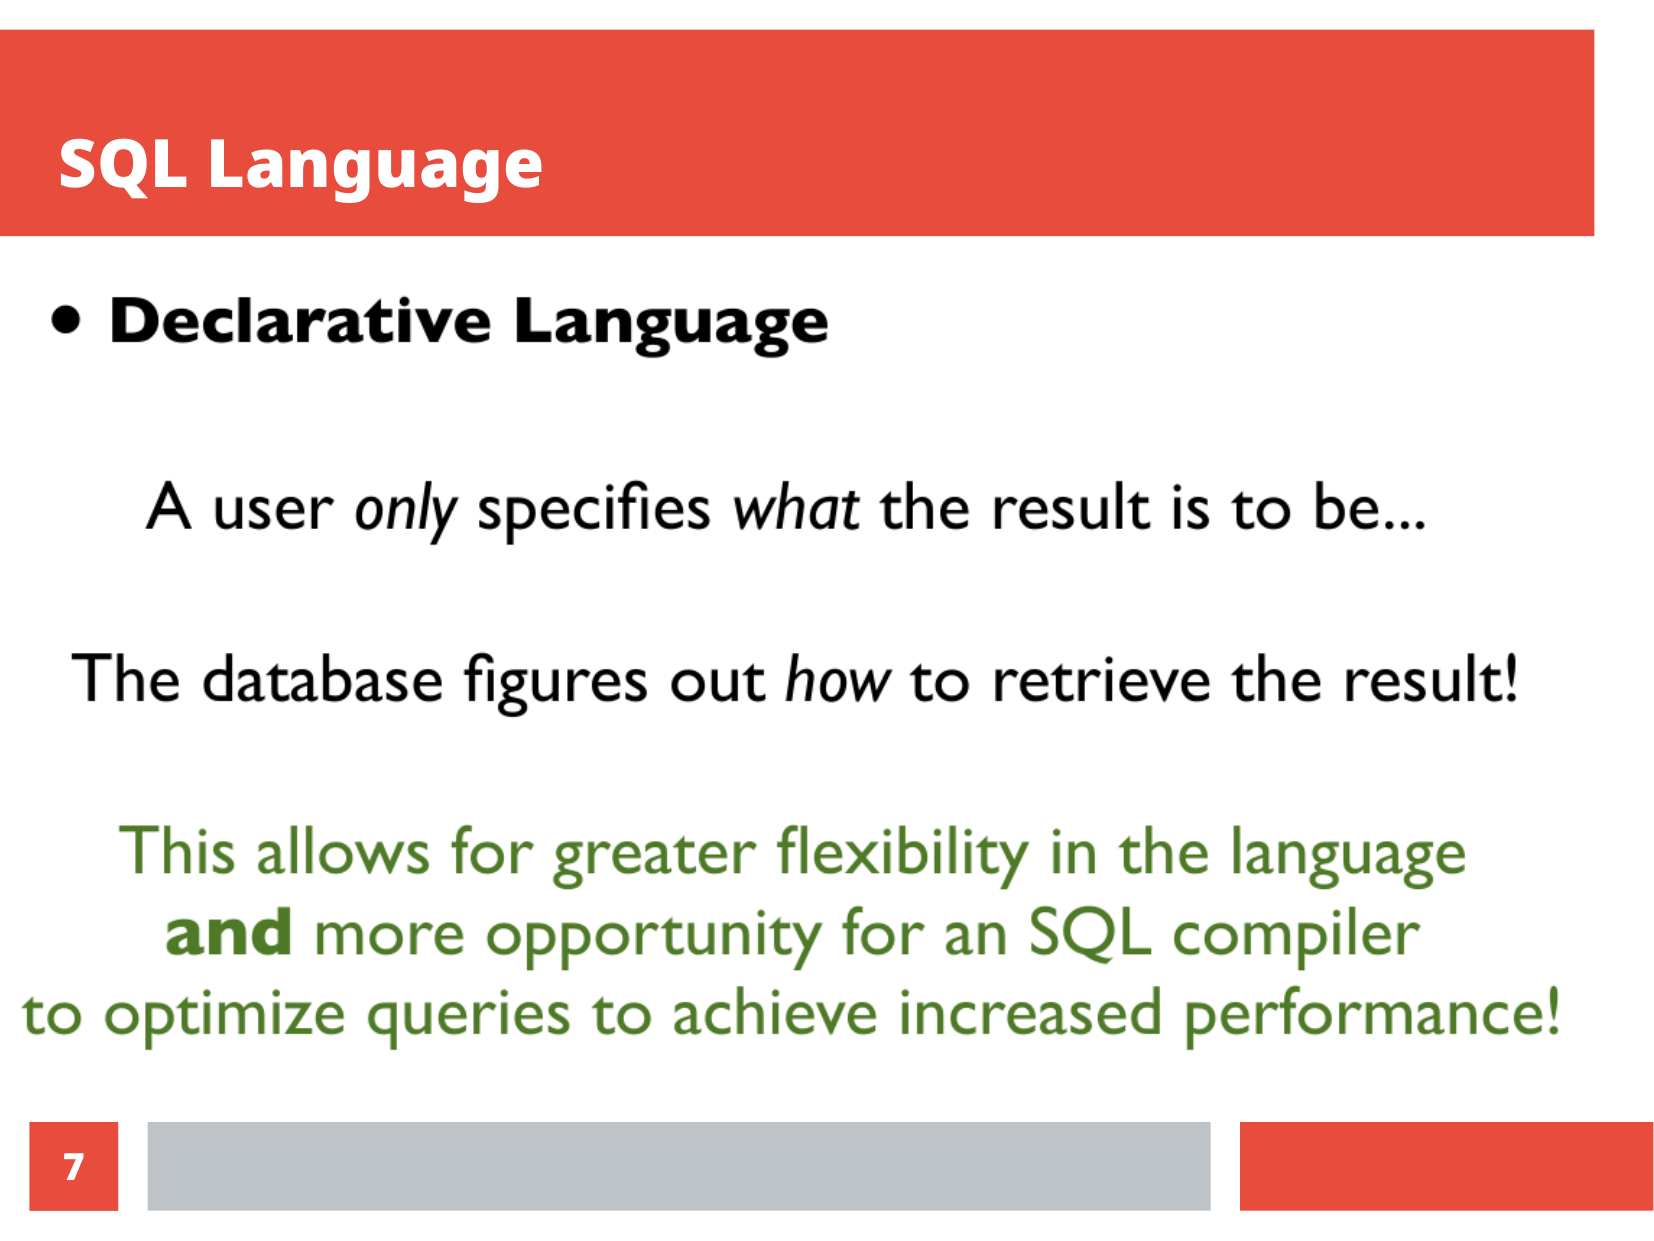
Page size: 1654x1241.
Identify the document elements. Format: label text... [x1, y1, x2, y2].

title SQL Language [59, 59, 1595, 207]
picture [0, 280, 1585, 1066]
